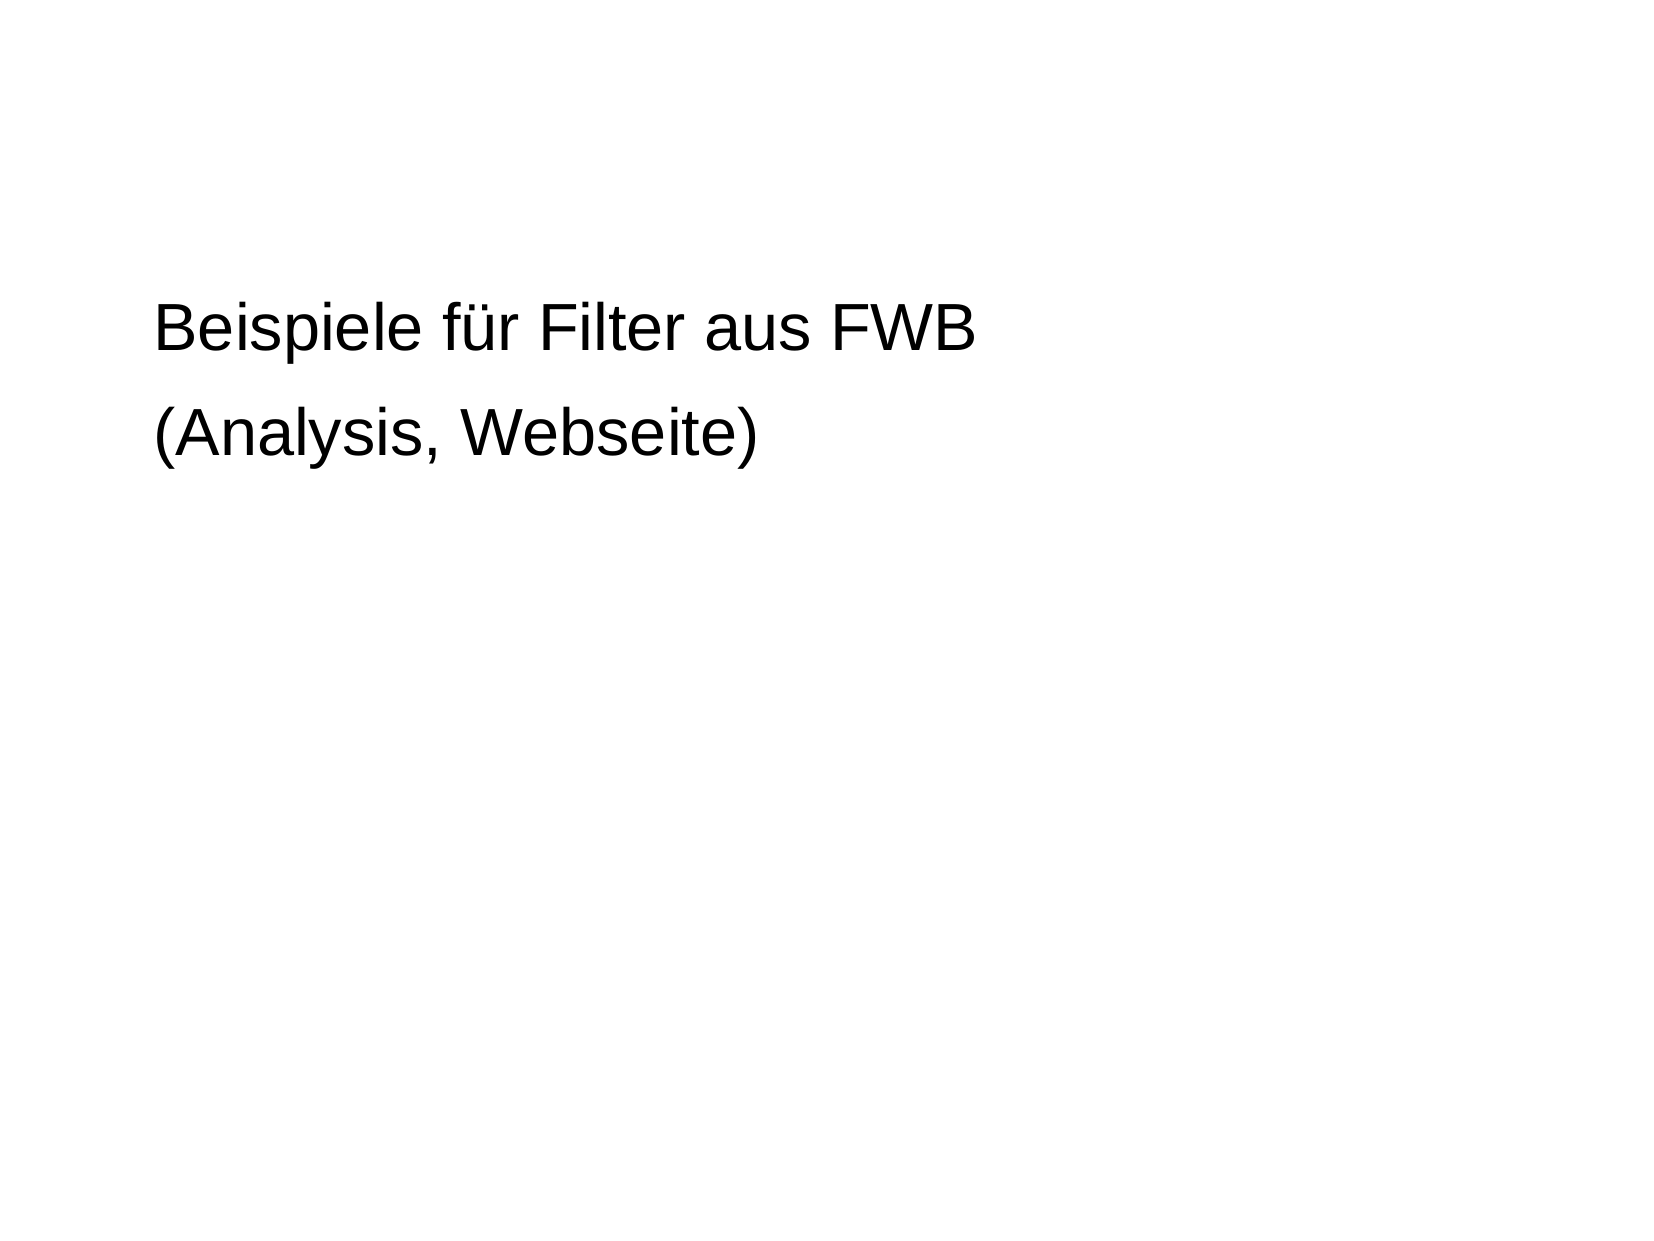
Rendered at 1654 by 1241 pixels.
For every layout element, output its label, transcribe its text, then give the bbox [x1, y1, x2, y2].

list Beispiele für Filter aus FWB (Analysis, Webseite) [82, 290, 1571, 1010]
